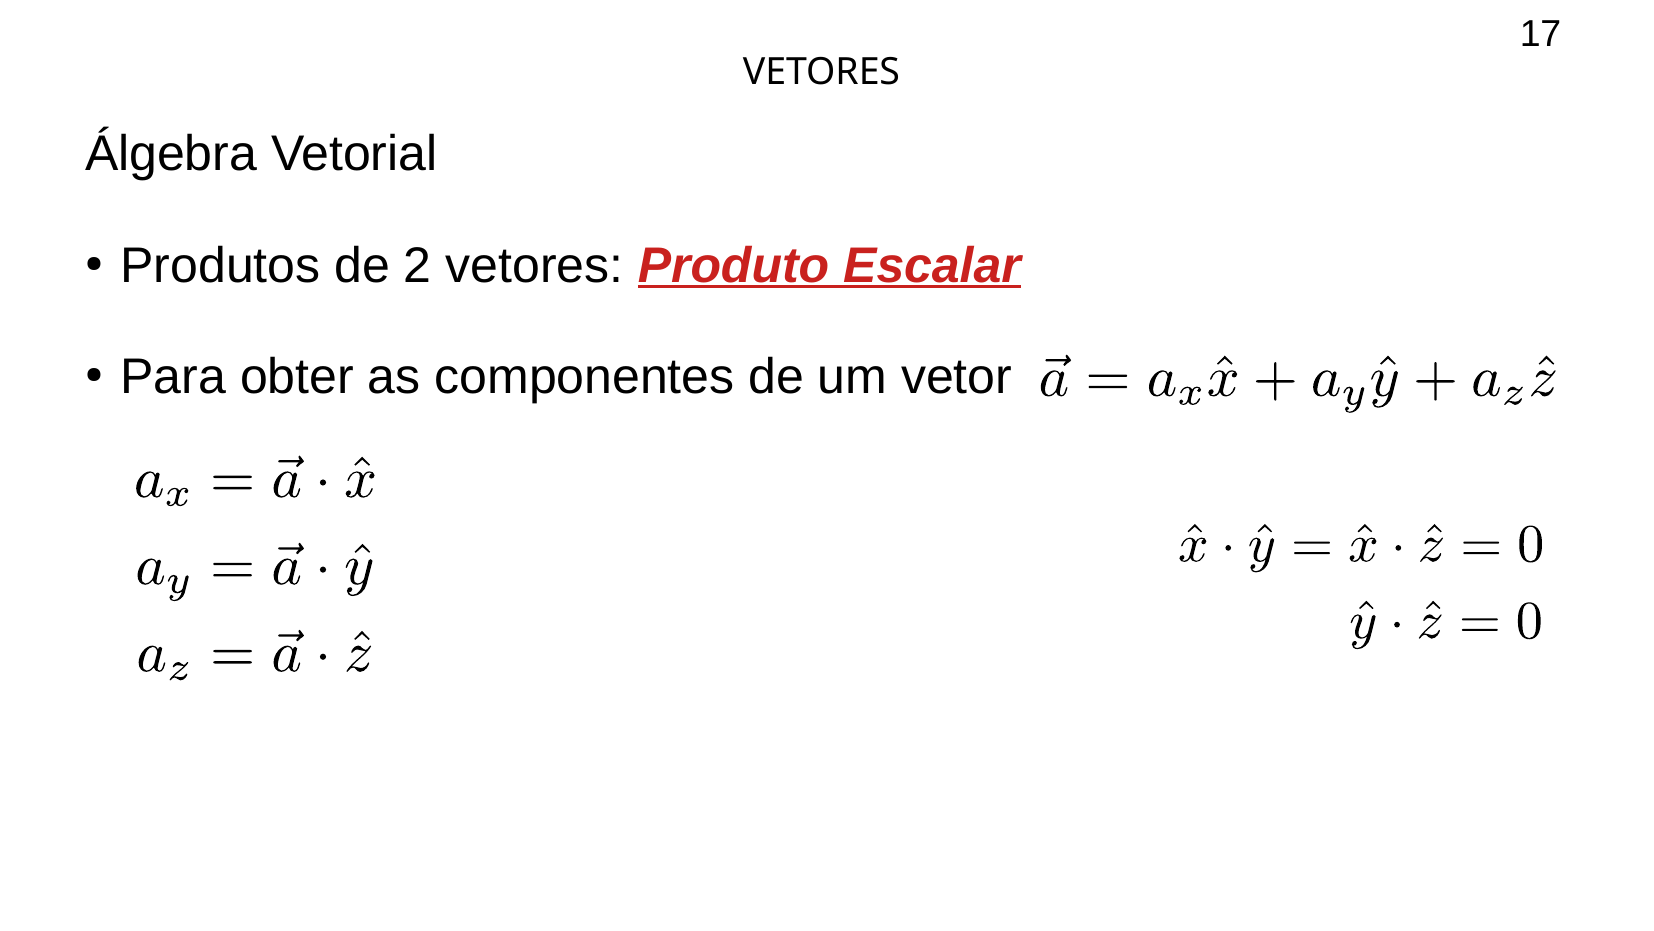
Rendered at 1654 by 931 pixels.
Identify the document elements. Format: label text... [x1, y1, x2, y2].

text_box <number> [1505, 4, 1654, 75]
picture [1177, 523, 1542, 573]
text_box VETORES [728, 11, 937, 93]
picture [131, 453, 377, 683]
picture [1032, 352, 1558, 415]
picture [1349, 600, 1541, 650]
text_box Álgebra Vetorial Produtos de 2 vetores: Produto Escalar Para obter as componentes de um vetor [70, 118, 1613, 524]
